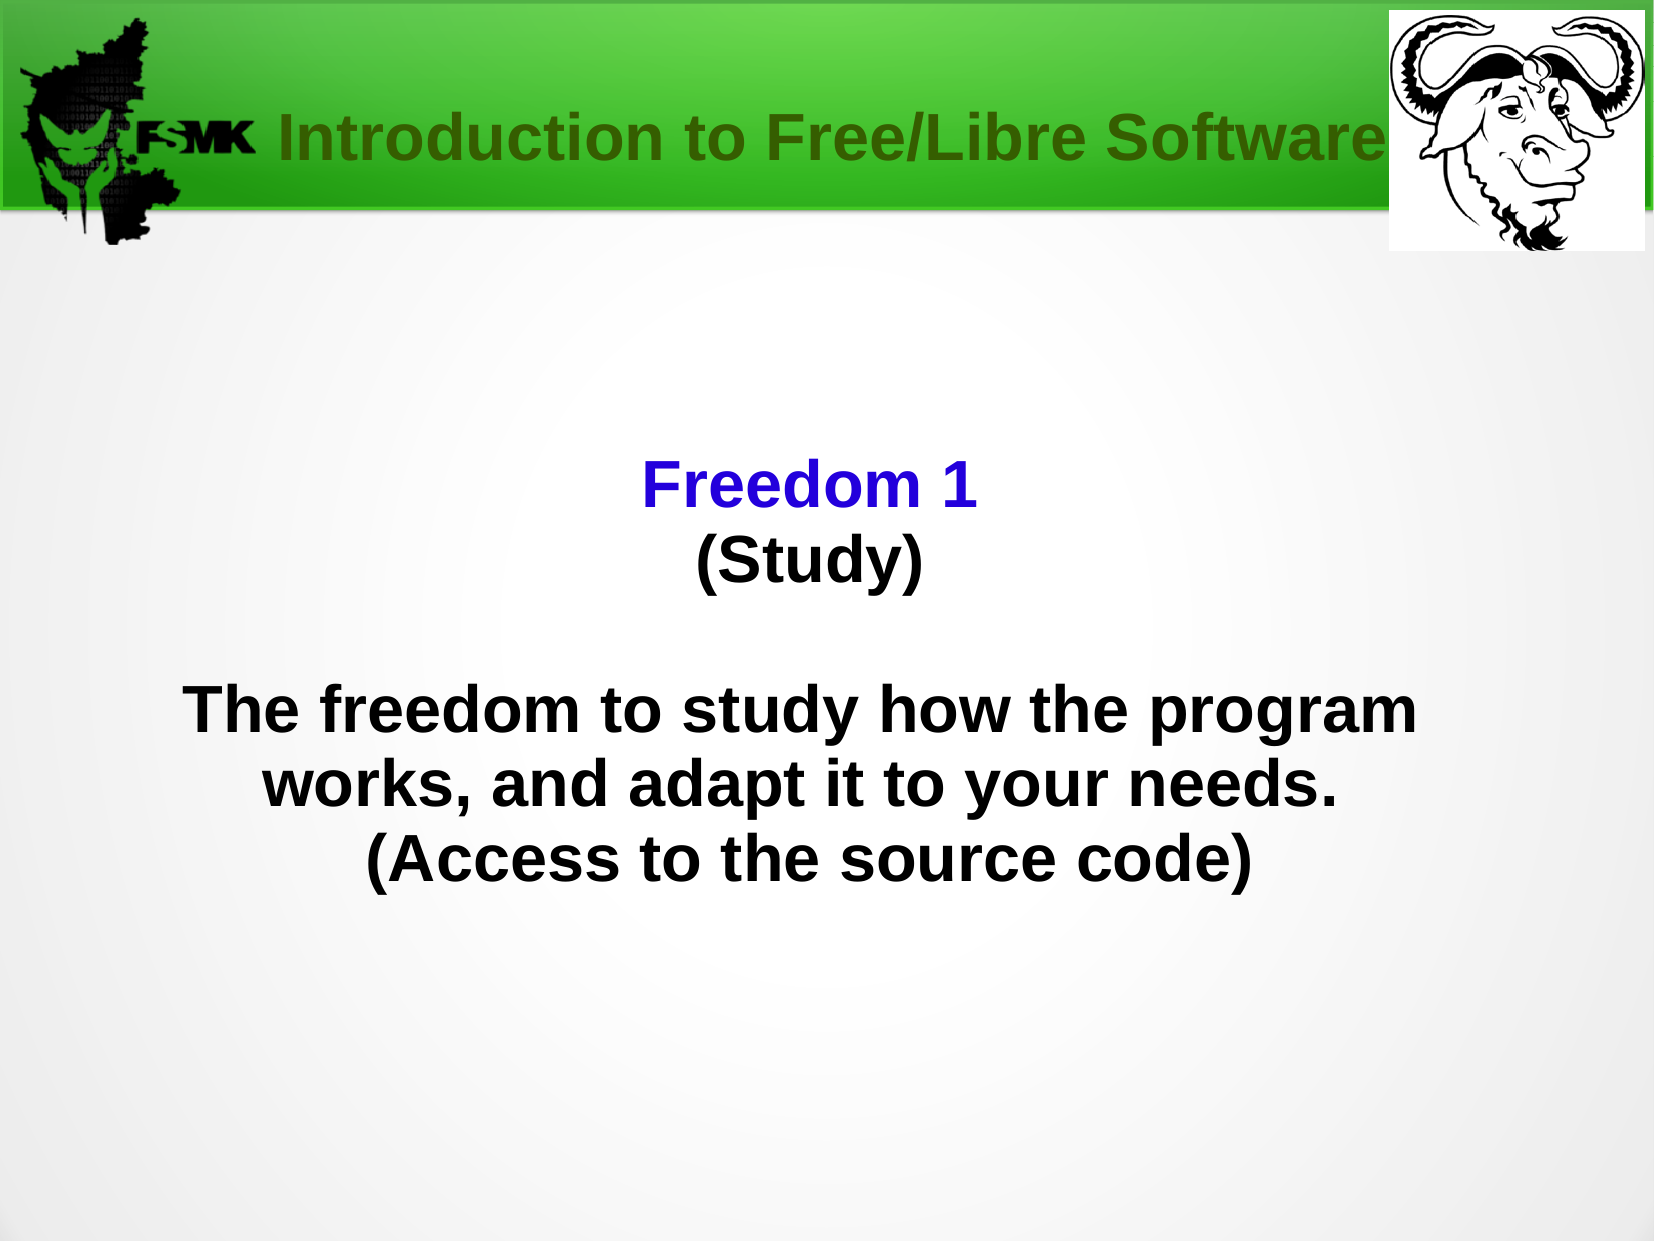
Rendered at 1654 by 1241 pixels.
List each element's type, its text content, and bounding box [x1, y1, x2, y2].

text_box Freedom 1 (Study) The freedom to study how the program works, and adapt it to your needs. (Access to the source code) [82, 349, 1538, 1069]
title Introduction to Free/Libre Software [274, 42, 1389, 233]
picture [1389, 10, 1645, 251]
picture [3, 2, 274, 259]
